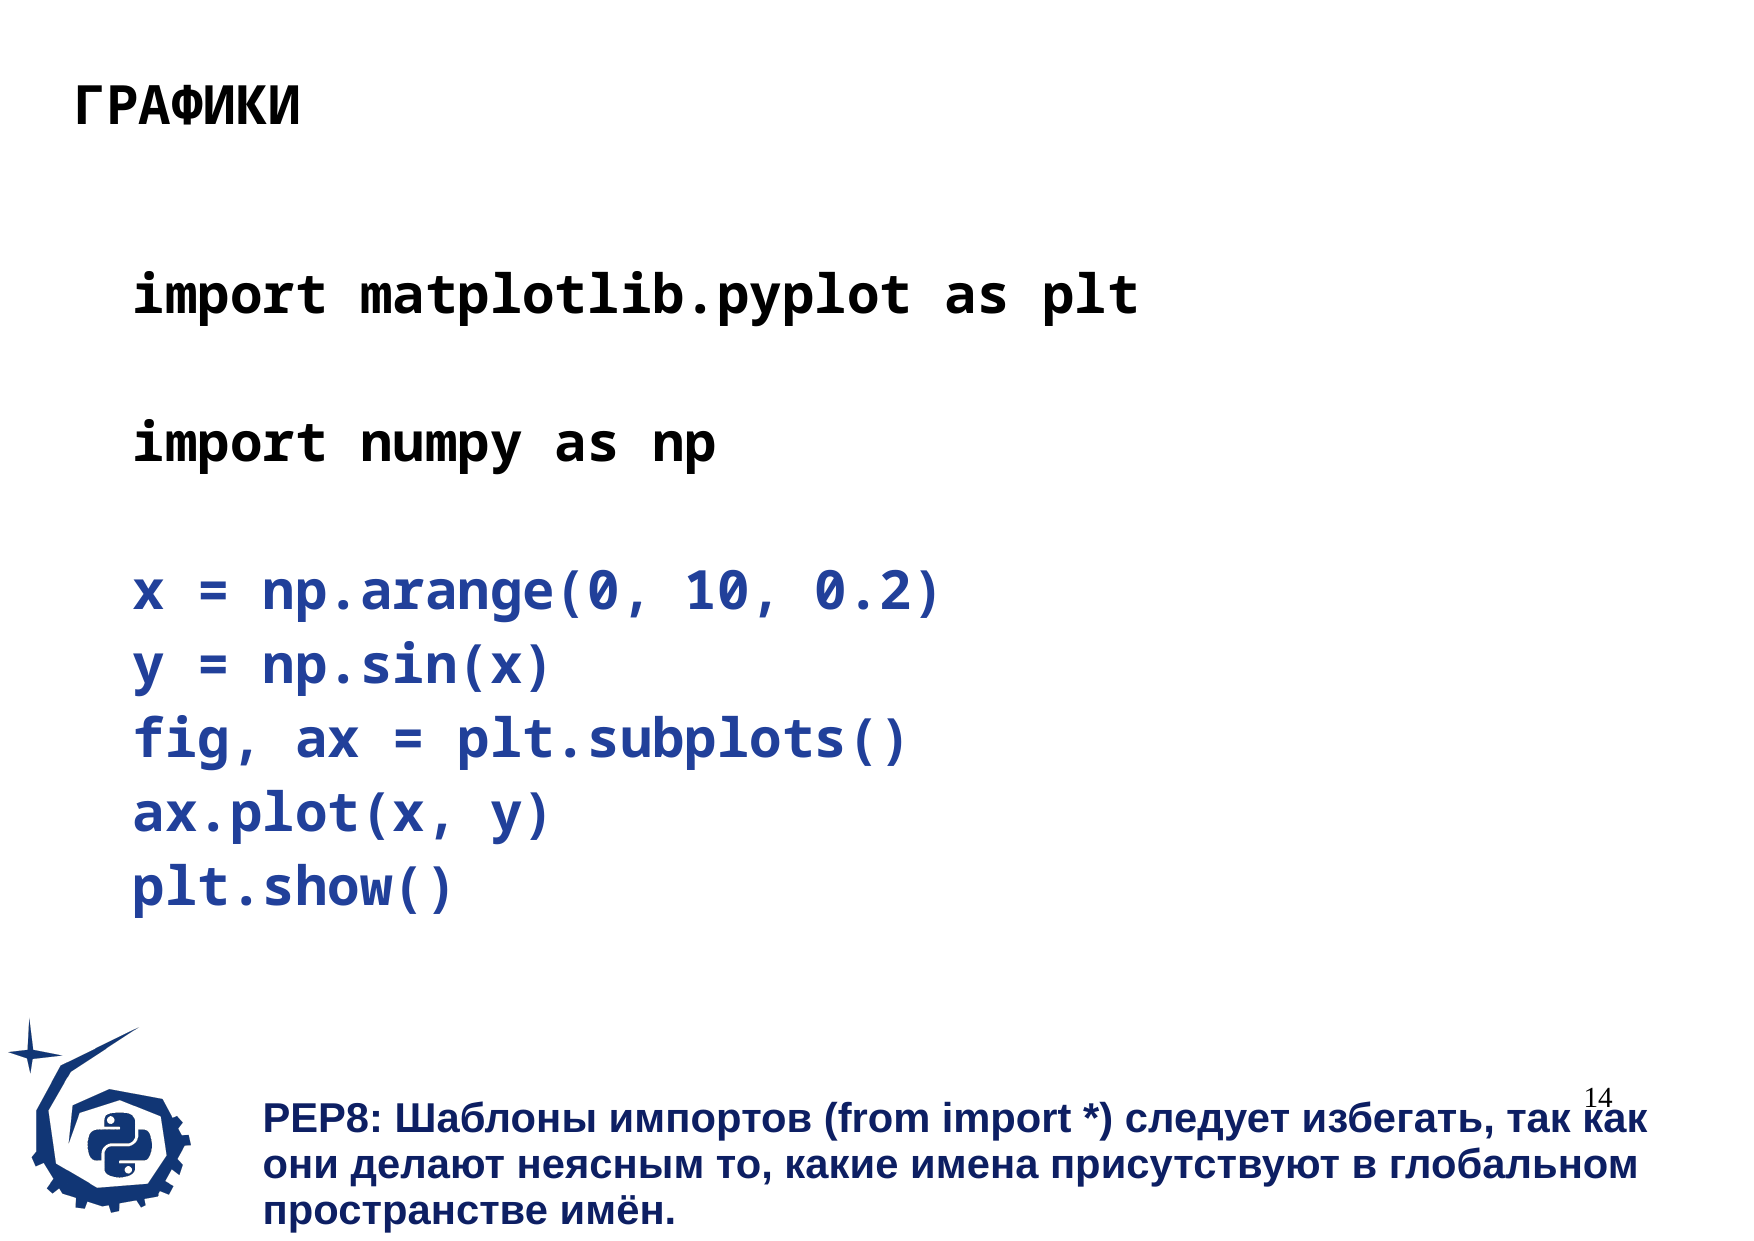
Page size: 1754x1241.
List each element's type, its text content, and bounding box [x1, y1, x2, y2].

text_box PEP8: Шаблоны импортов (from import *) следует избегать, так как они делают неясным то, какие имена присутствуют в глобальном пространстве имён. [248, 1086, 1695, 1241]
text_box ГРАФИКИ [59, 59, 1595, 129]
text_box import matplotlib.pyplot as plt import numpy as np x = np.arange(0, 10, 0.2) y = np.sin(x) fig, ax = plt.subplots() ax.plot(x, y) plt.show() [118, 248, 1695, 1023]
picture [0, 1015, 201, 1217]
